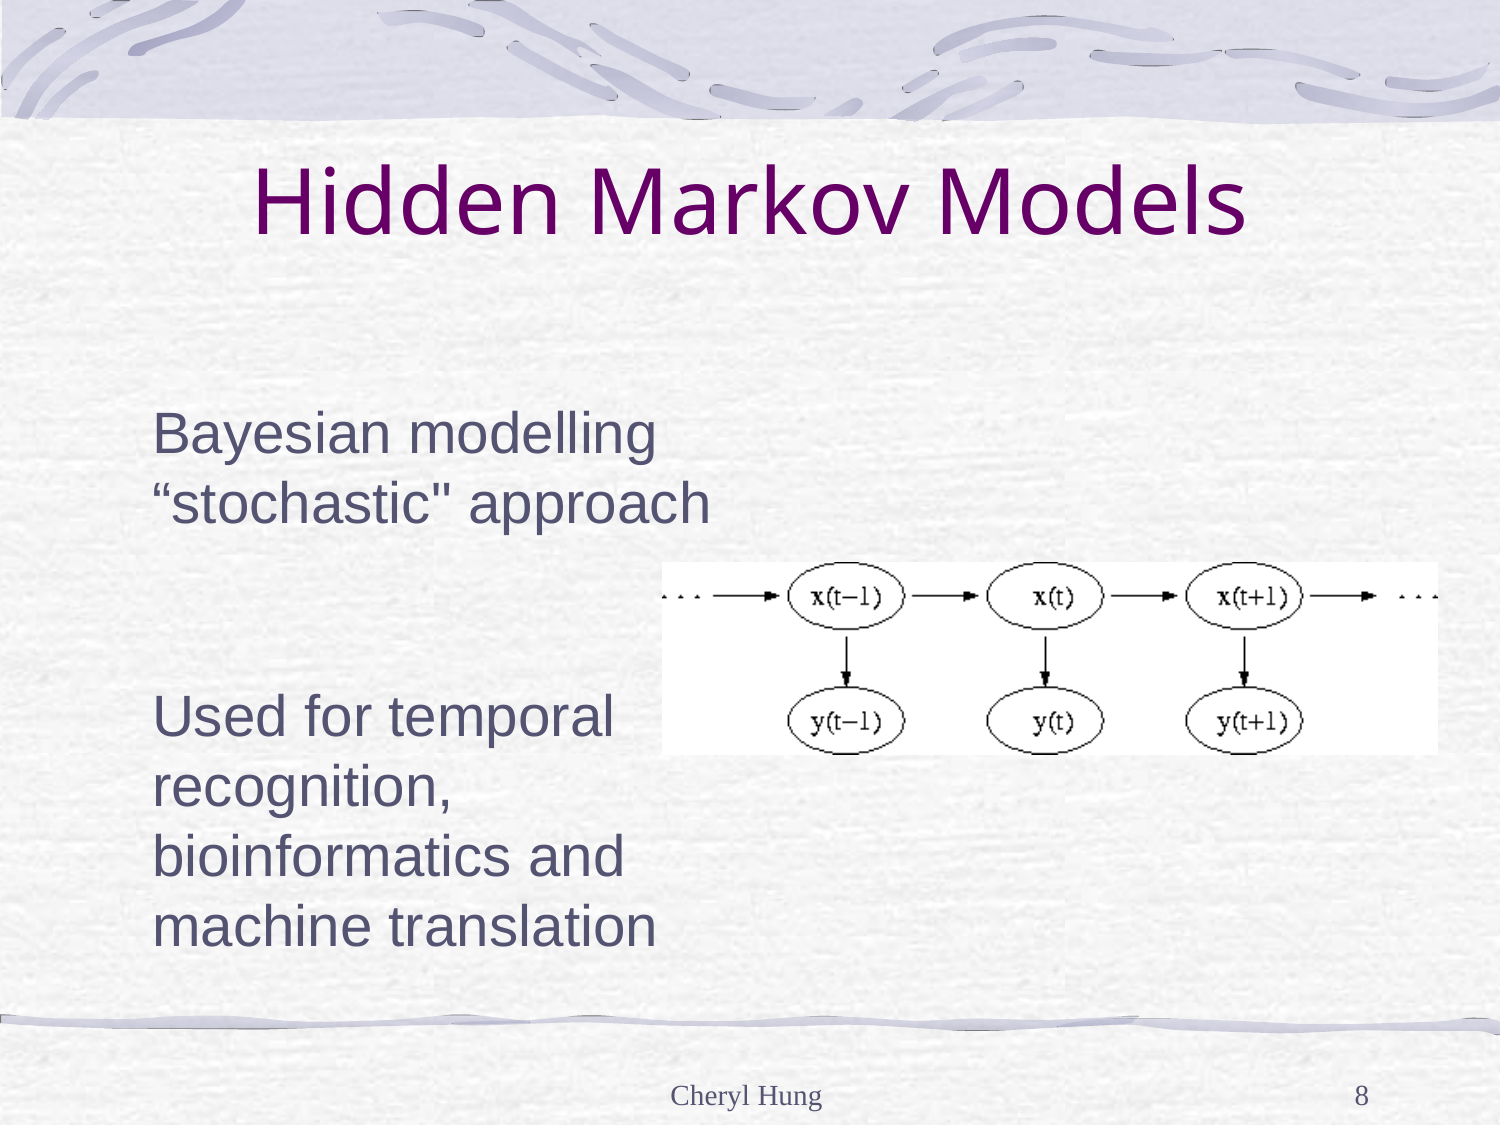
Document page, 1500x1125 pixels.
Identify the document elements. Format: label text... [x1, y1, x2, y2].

text_box Bayesian modelling “stochastic" approach Used for temporal recognition, bioinformatics and machine translation [137, 387, 775, 966]
title Hidden Markov Models [112, 147, 1388, 270]
picture [0, 0, 1500, 1125]
